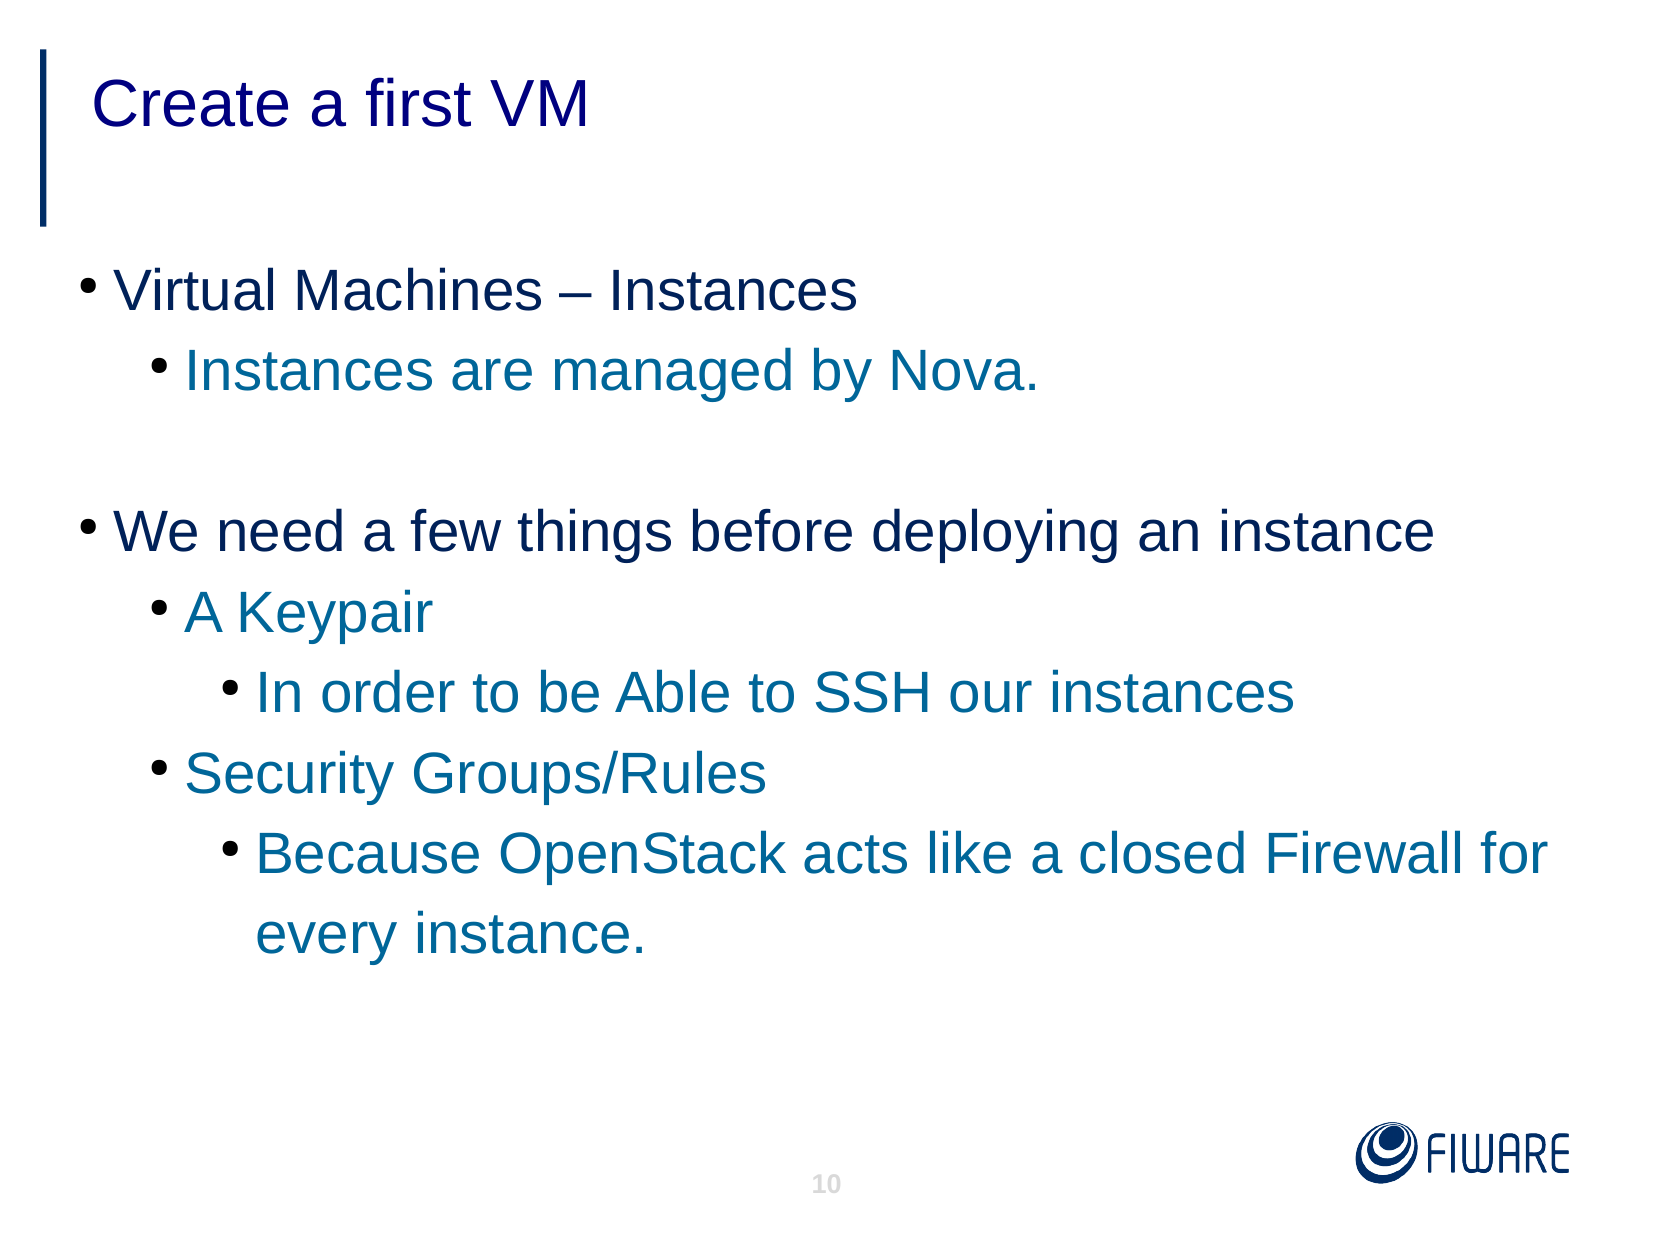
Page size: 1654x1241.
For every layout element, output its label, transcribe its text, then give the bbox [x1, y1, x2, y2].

text_box Virtual Machines – Instances Instances are managed by Nova. We need a few things before deploying an instance A Keypair In order to be Able to SSH our instances Security Groups/Rules Because OpenStack acts like a closed Firewall for every instance. [63, 234, 1573, 973]
title Create a first VM [76, 51, 1408, 196]
slide_number <number> [733, 1149, 921, 1216]
picture [1351, 1116, 1575, 1188]
